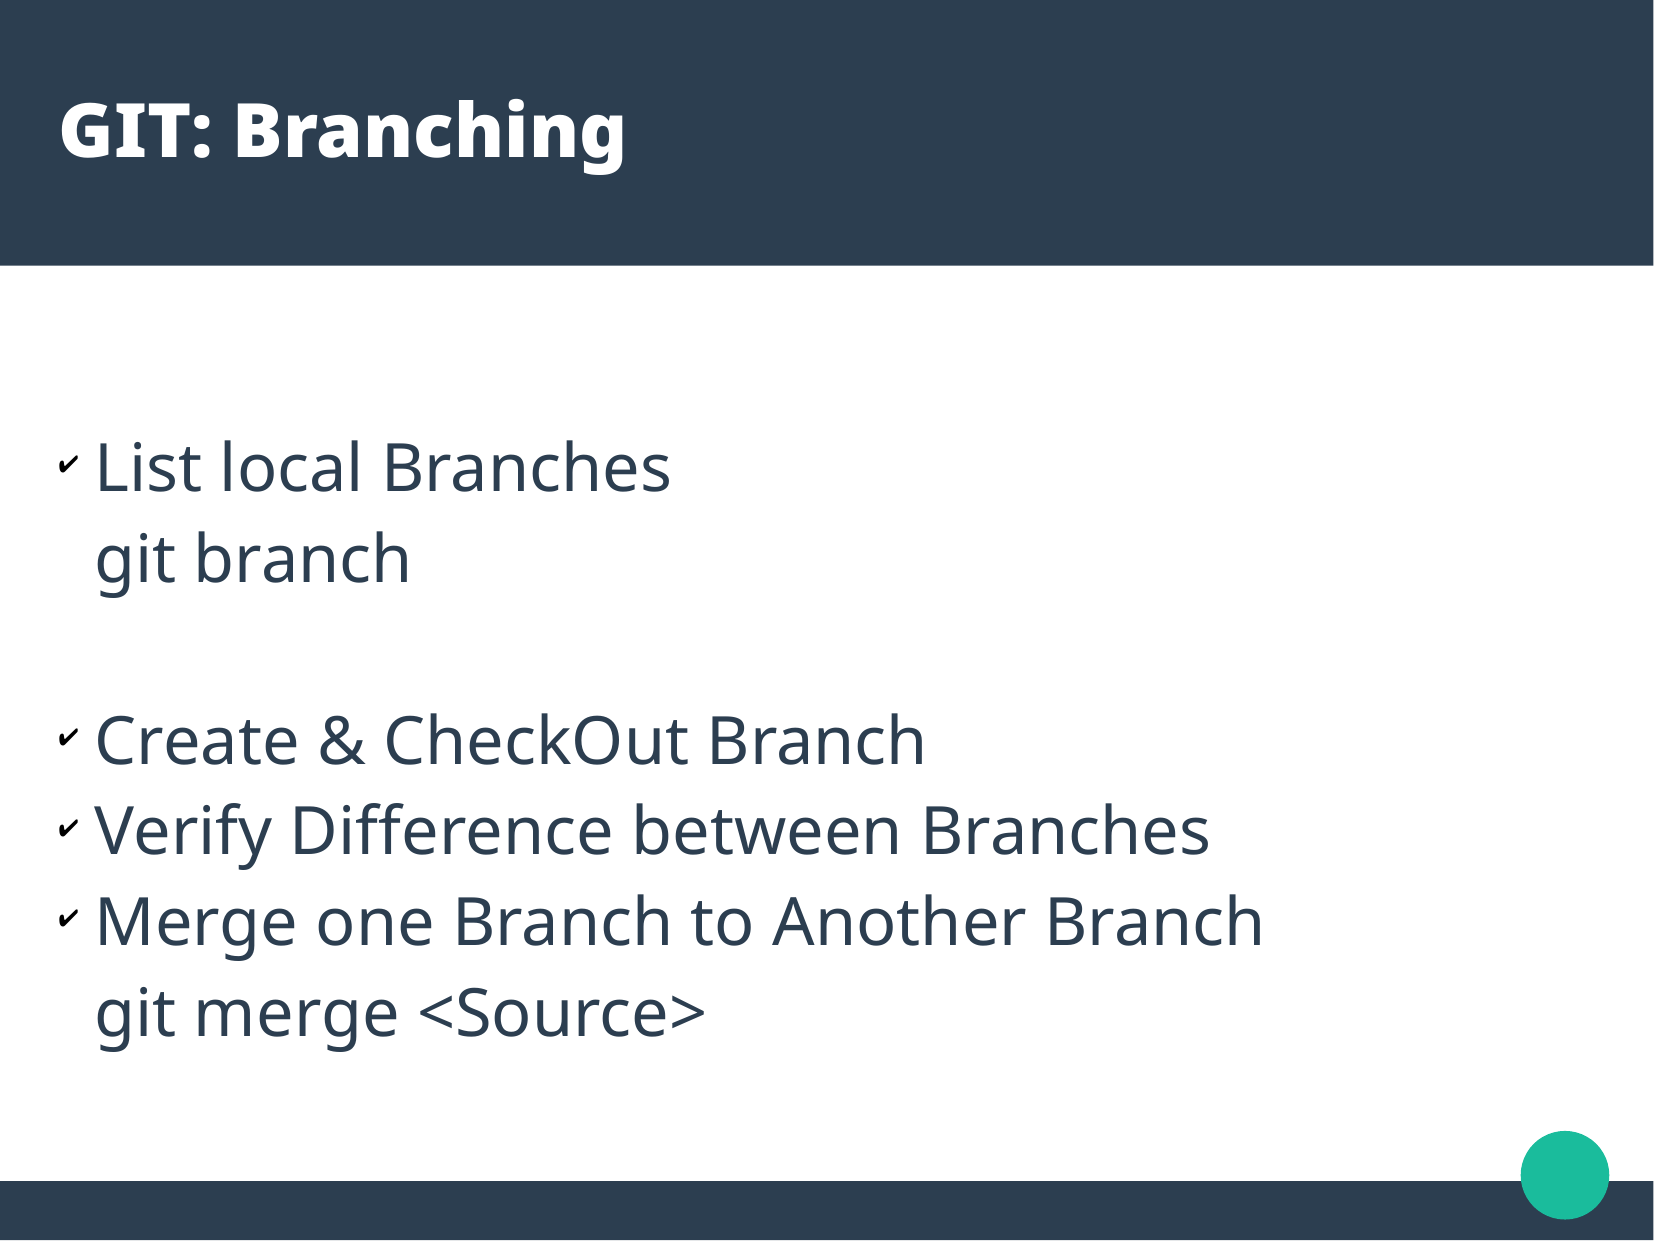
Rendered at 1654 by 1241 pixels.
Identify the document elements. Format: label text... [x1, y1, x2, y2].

title GIT: Branching [59, 40, 1595, 216]
subtitle List local Branches git branch Create & CheckOut Branch Verify Difference between Branches Merge one Branch to Another Branch git merge <Source> [59, 271, 1595, 1205]
